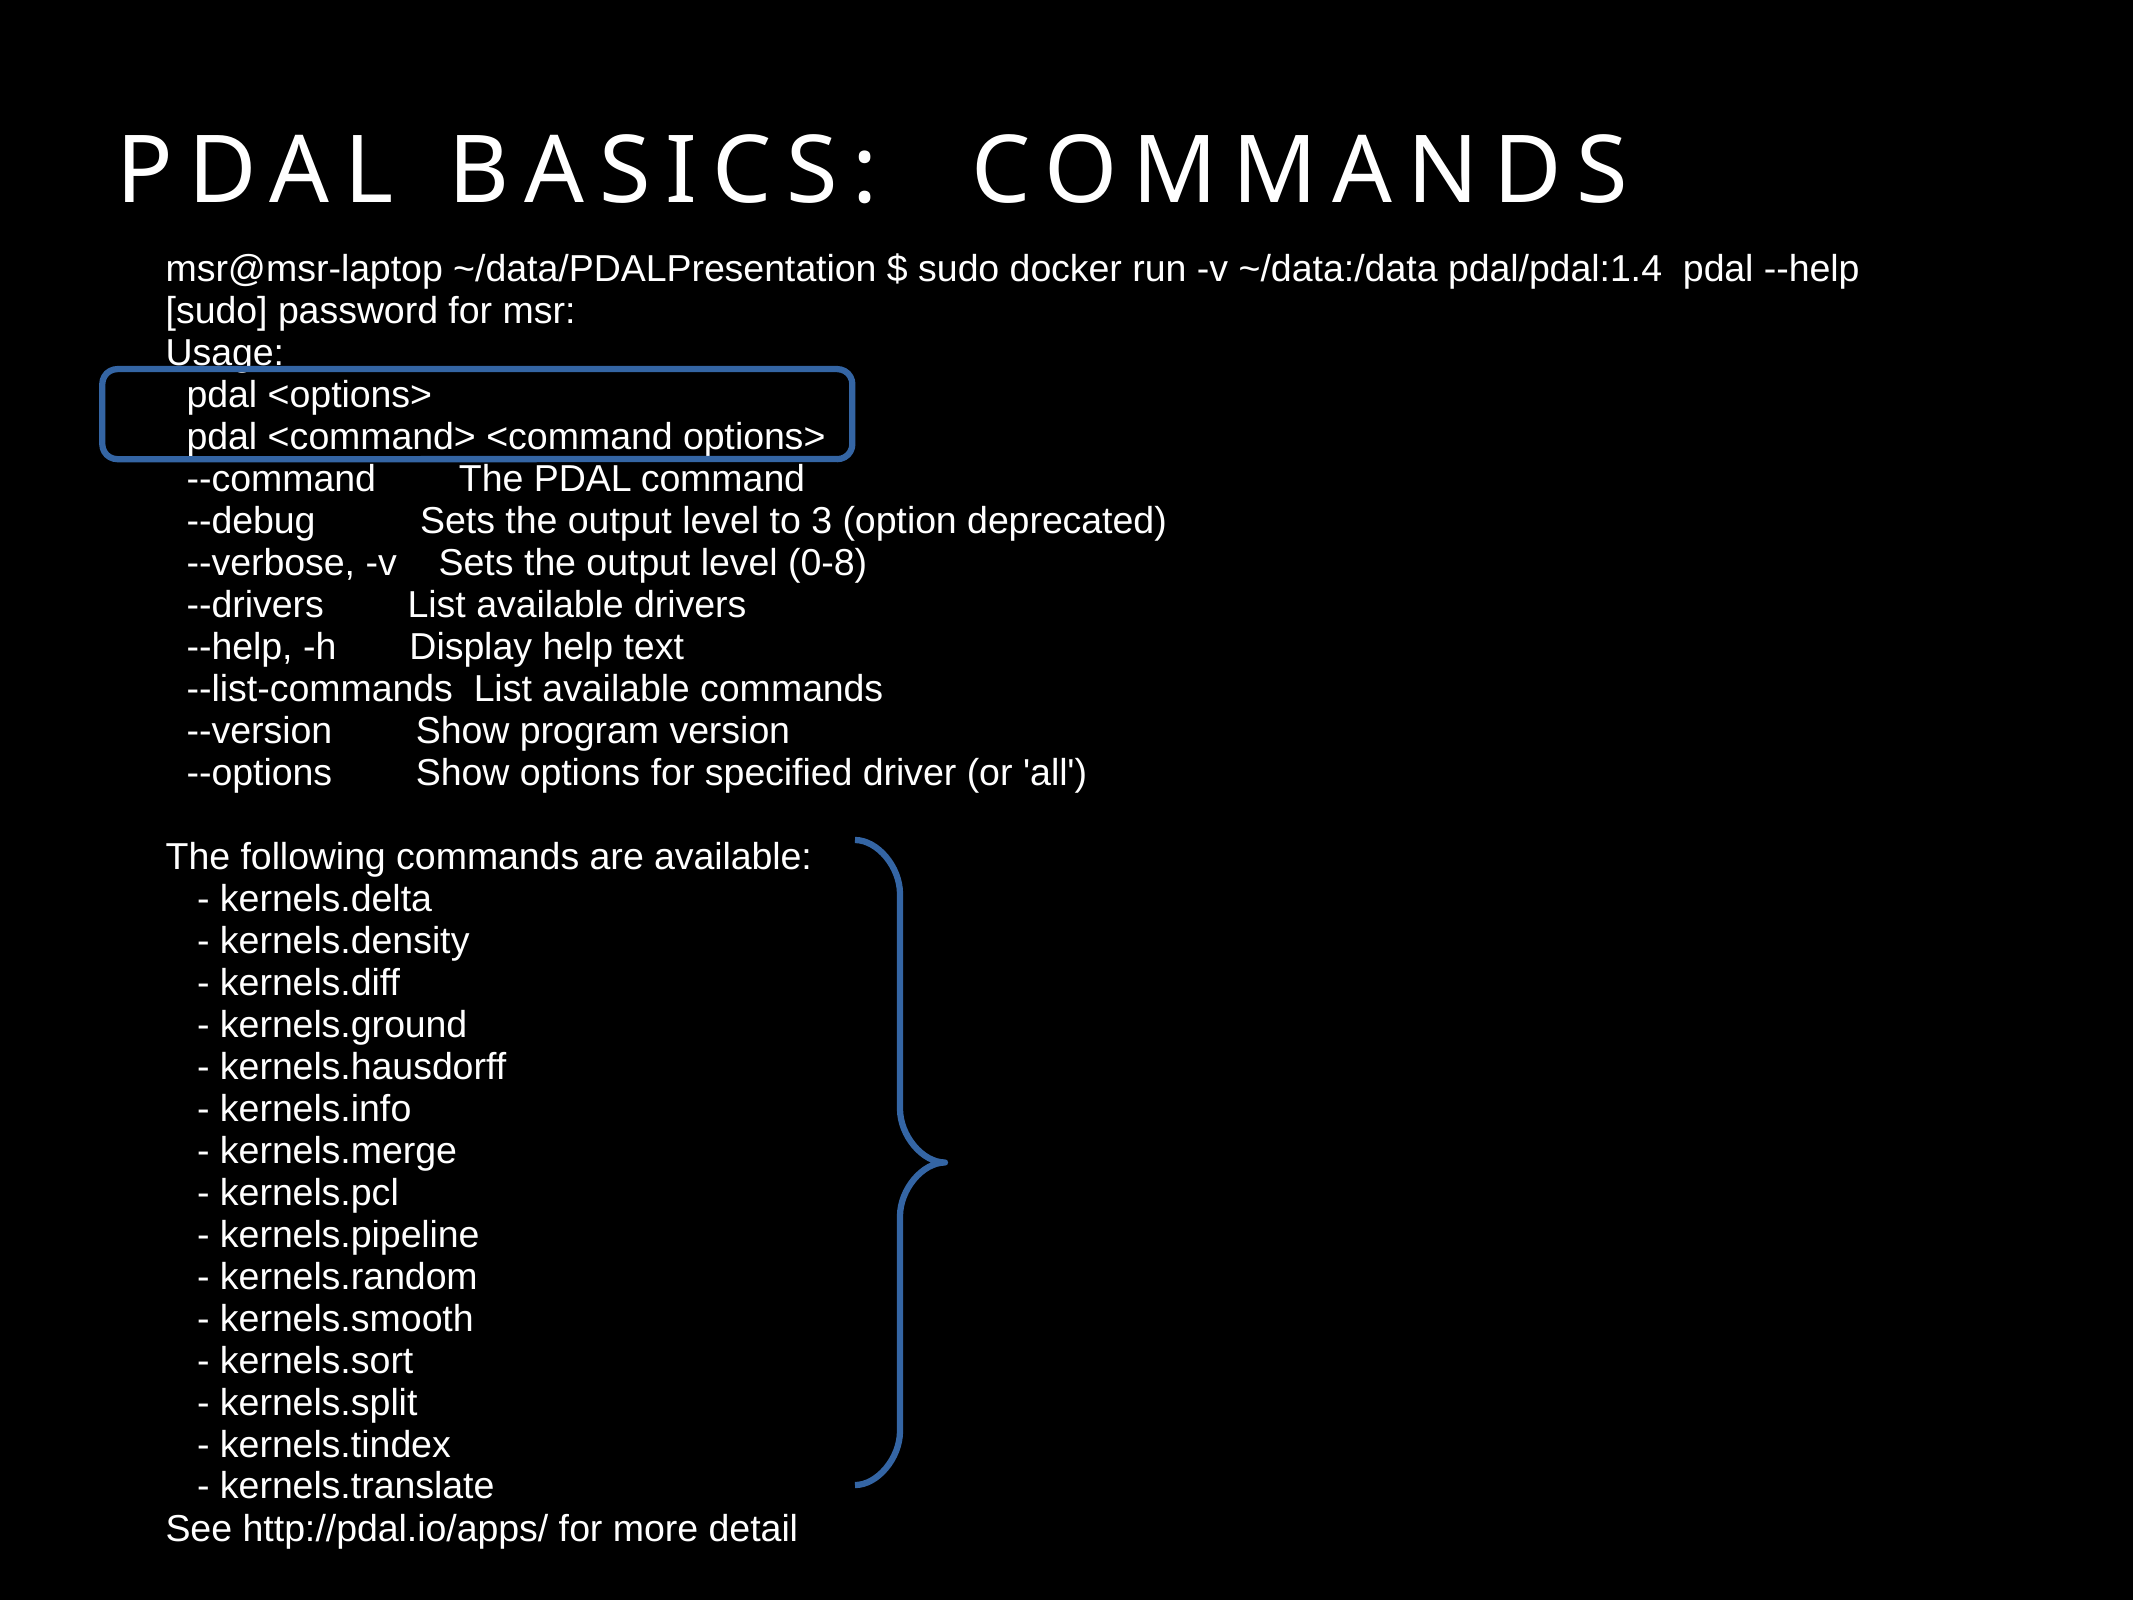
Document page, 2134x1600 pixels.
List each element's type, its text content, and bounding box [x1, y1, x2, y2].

text_box msr@msr-laptop ~/data/PDALPresentation $ sudo docker run -v ~/data:/data pdal/pdal:1.4 pdal --help [sudo] password for msr: Usage: pdal <options> pdal <command> <command options> --command The PDAL command --debug Sets the output level to 3 (option deprecated) --verbose, -v Sets the output level (0-8) --drivers List available drivers --help, -h Display help text --list-commands List available commands --version Show program version --options Show options for specified driver (or 'all') The following commands are available: - kernels.delta - kernels.density - kernels.diff - kernels.ground - kernels.hausdorff - kernels.info - kernels.merge - kernels.pcl - kernels.pipeline - kernels.random - kernels.smooth - kernels.sort - kernels.split - kernels.tindex - kernels.translate See http://pdal.io/apps/ for more detail [150, 240, 1876, 1557]
text_box msr@msr-laptop ~/data/PDALPresentation $ sudo docker run -v ~/data:/data pdal/pdal:1.4 pdal --help [sudo] password for msr: Usage: pdal <options> pdal <command> <command options> --command The PDAL command --debug Sets the output level to 3 (option deprecated) --verbose, -v Sets the output level (0-8) --drivers List available drivers --help, -h Display help text --list-commands List available commands --version Show program version --options Show options for specified driver (or 'all') The following commands are available: - kernels.delta - kernels.density - kernels.diff - kernels.ground - kernels.hausdorff - kernels.info - kernels.merge - kernels.pcl - kernels.pipeline - kernels.random - kernels.smooth - kernels.sort - kernels.split - kernels.tindex - kernels.translate See http://pdal.io/apps/ for more detail [150, 373, 849, 456]
title PDAL Basics: Commands [108, 99, 2025, 334]
